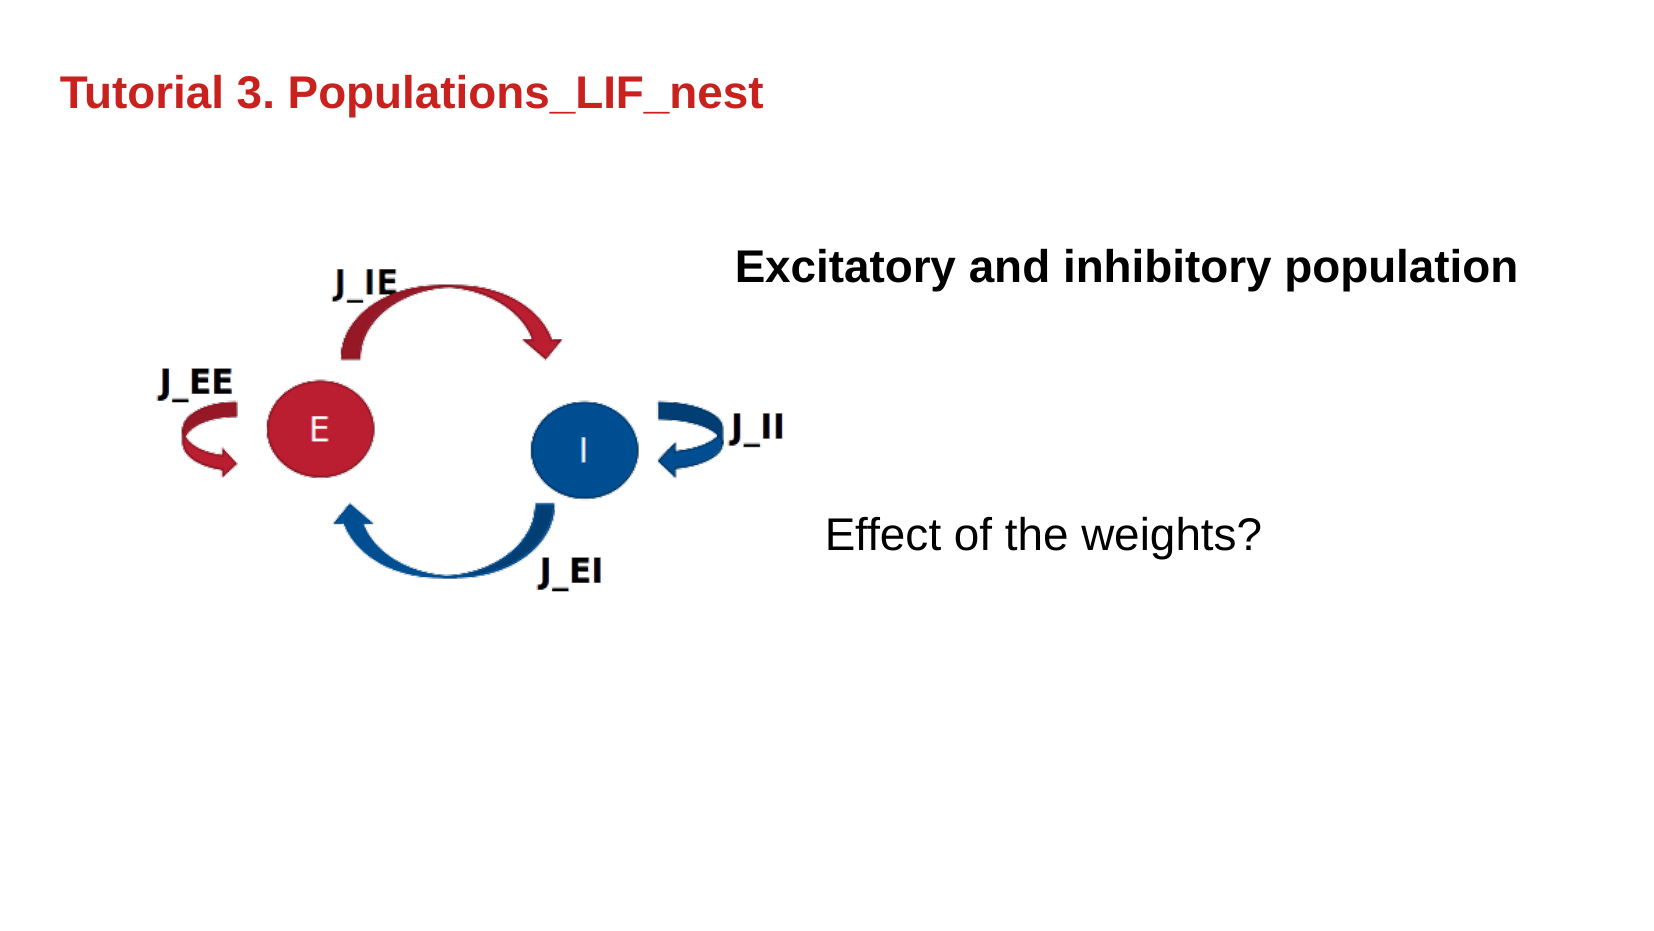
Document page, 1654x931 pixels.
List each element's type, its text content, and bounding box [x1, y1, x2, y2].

text_box Excitatory and inhibitory population [720, 233, 1621, 316]
picture [72, 254, 1126, 809]
text_box Effect of the weights? [810, 501, 1624, 568]
text_box Tutorial 3. Populations_LIF_nest [45, 60, 780, 127]
